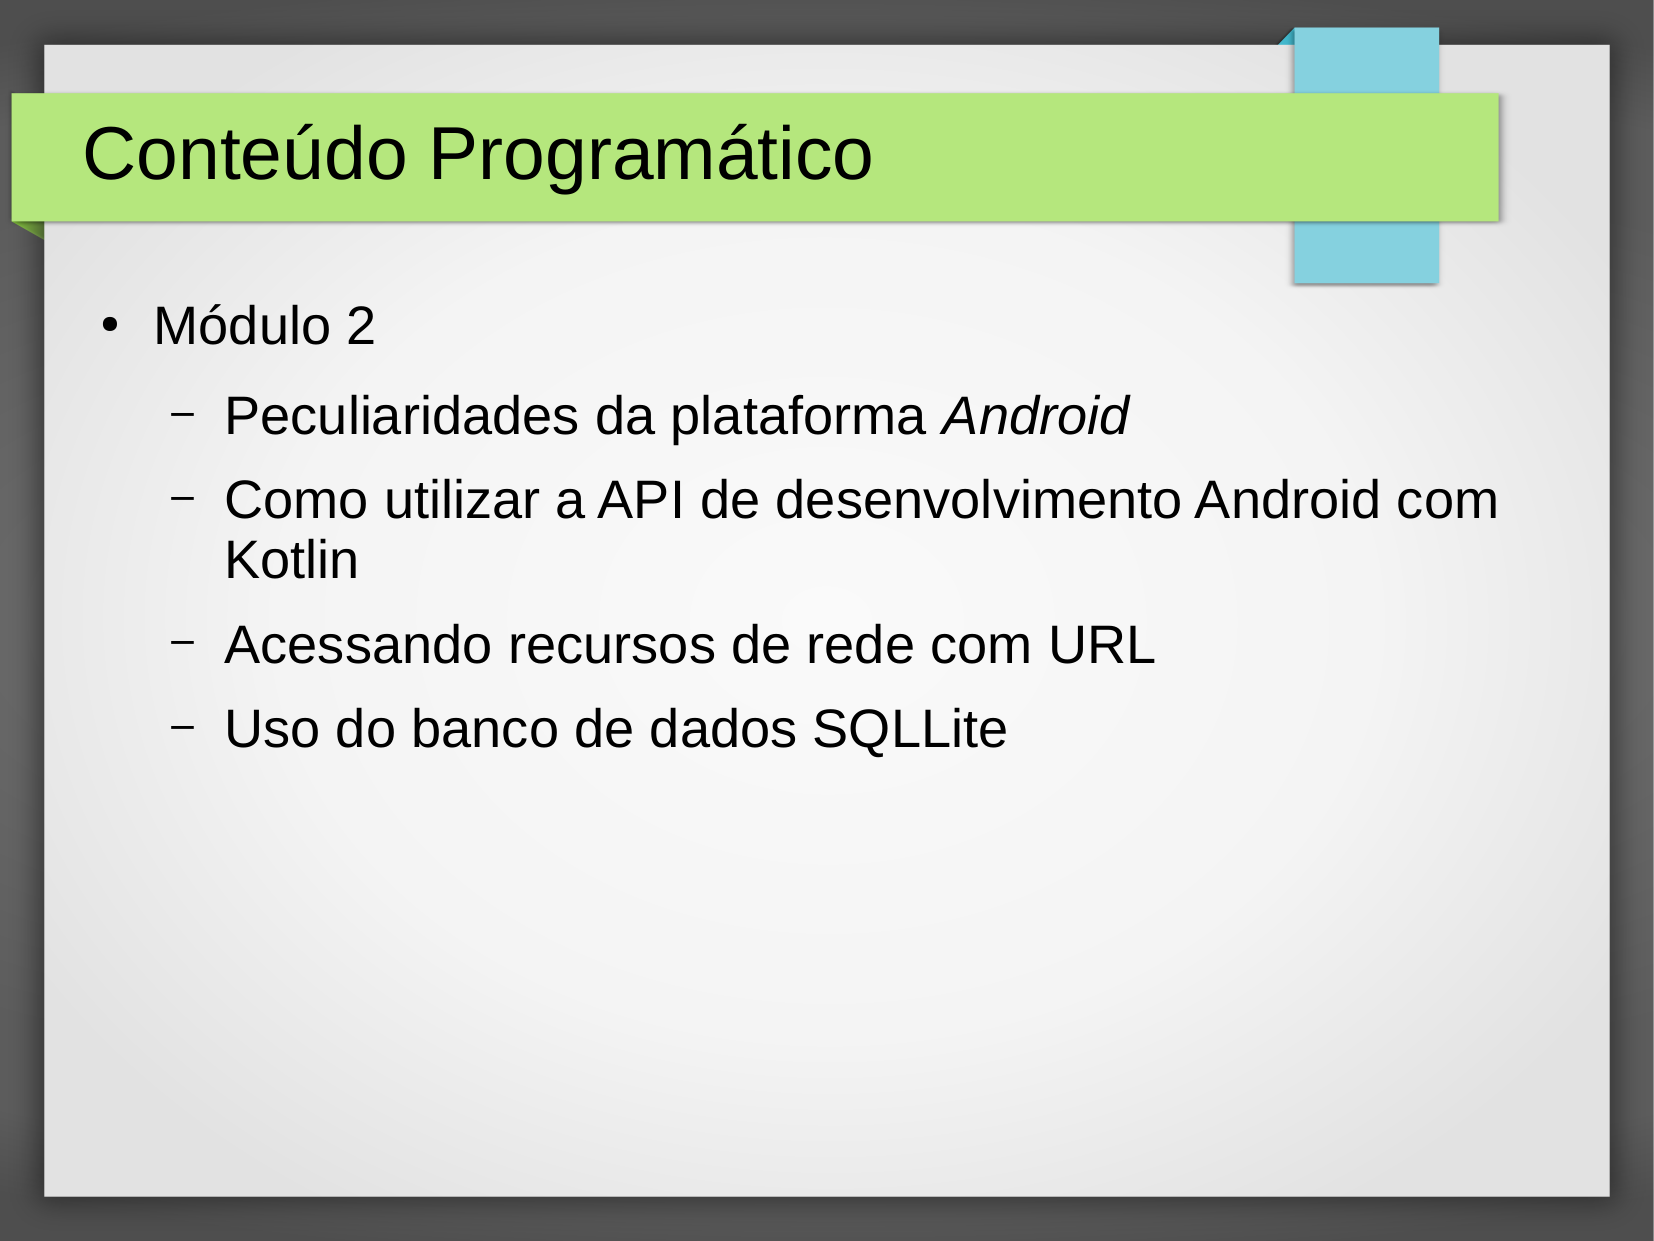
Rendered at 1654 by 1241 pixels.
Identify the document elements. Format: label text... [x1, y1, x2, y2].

title Conteúdo Programático [82, 94, 1264, 213]
list Módulo 2 Peculiaridades da plataforma Android Como utilizar a API de desenvolvimento Android com Kotlin Acessando recursos de rede com URL Uso do banco de dados SQLLite [82, 295, 1571, 1015]
picture [0, 0, 1654, 1241]
